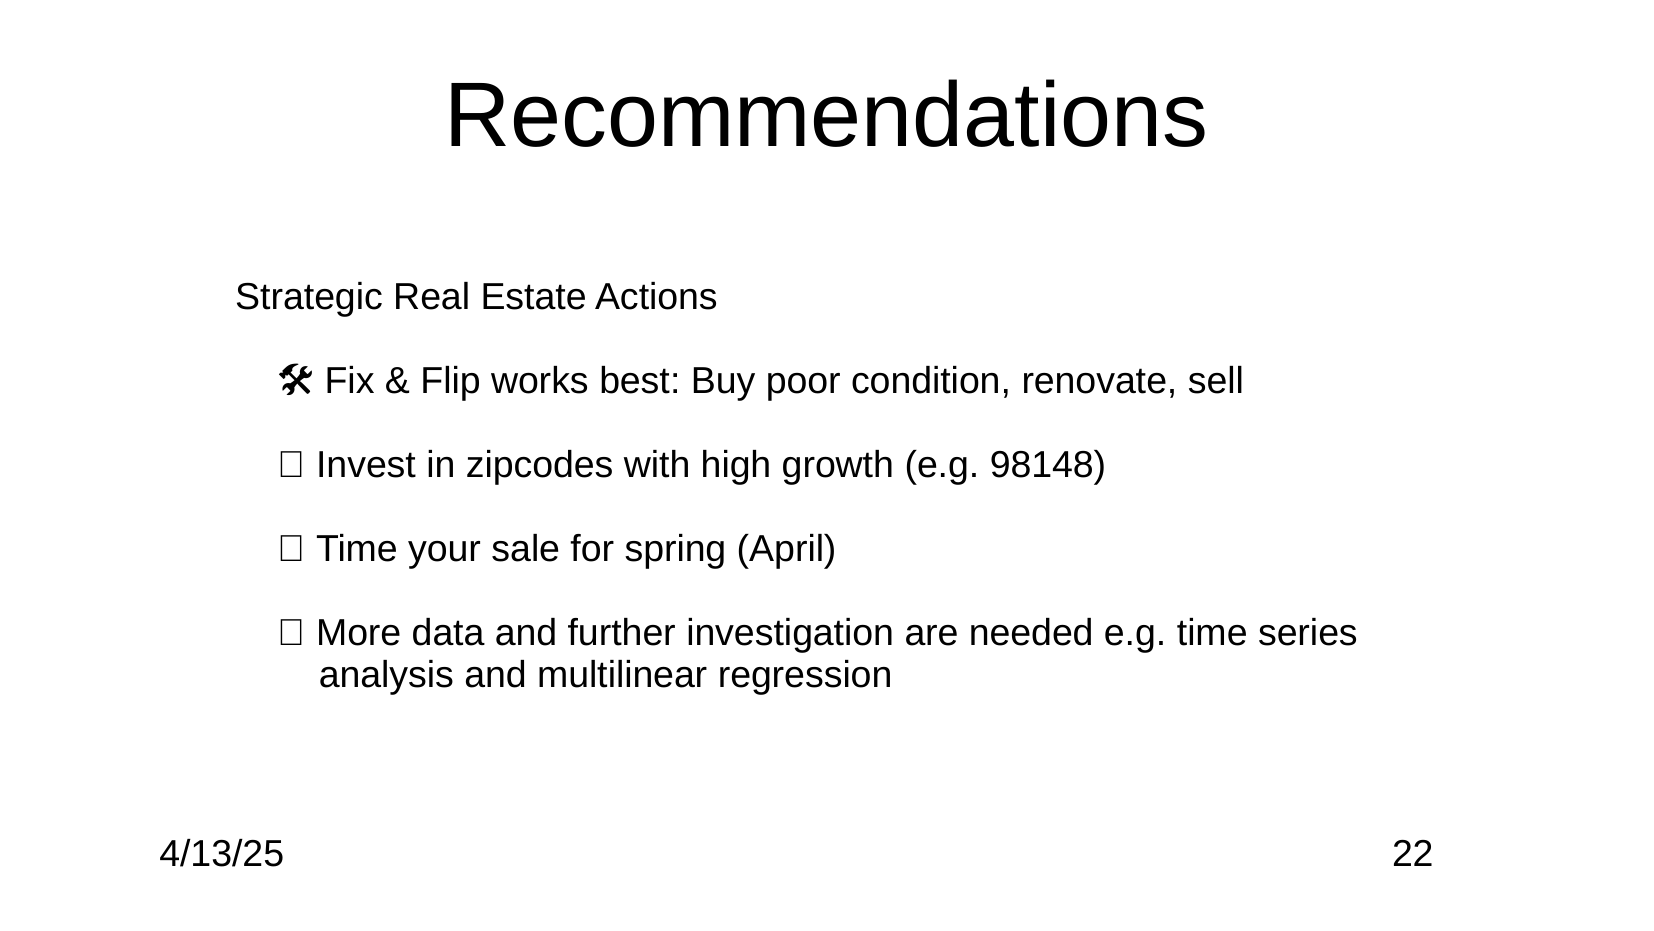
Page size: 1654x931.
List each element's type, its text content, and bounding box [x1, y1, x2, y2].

title Recommendations [82, 37, 1571, 193]
text_box Strategic Real Estate Actions 🛠️ Fix & Flip works best: Buy poor condition, renovate, sell 📍 Invest in zipcodes with high growth (e.g. 98148) 📆 Time your sale for spring (April) 🔄 More data and further investigation are needed e.g. time series analysis and multilinear regression [220, 267, 1501, 751]
